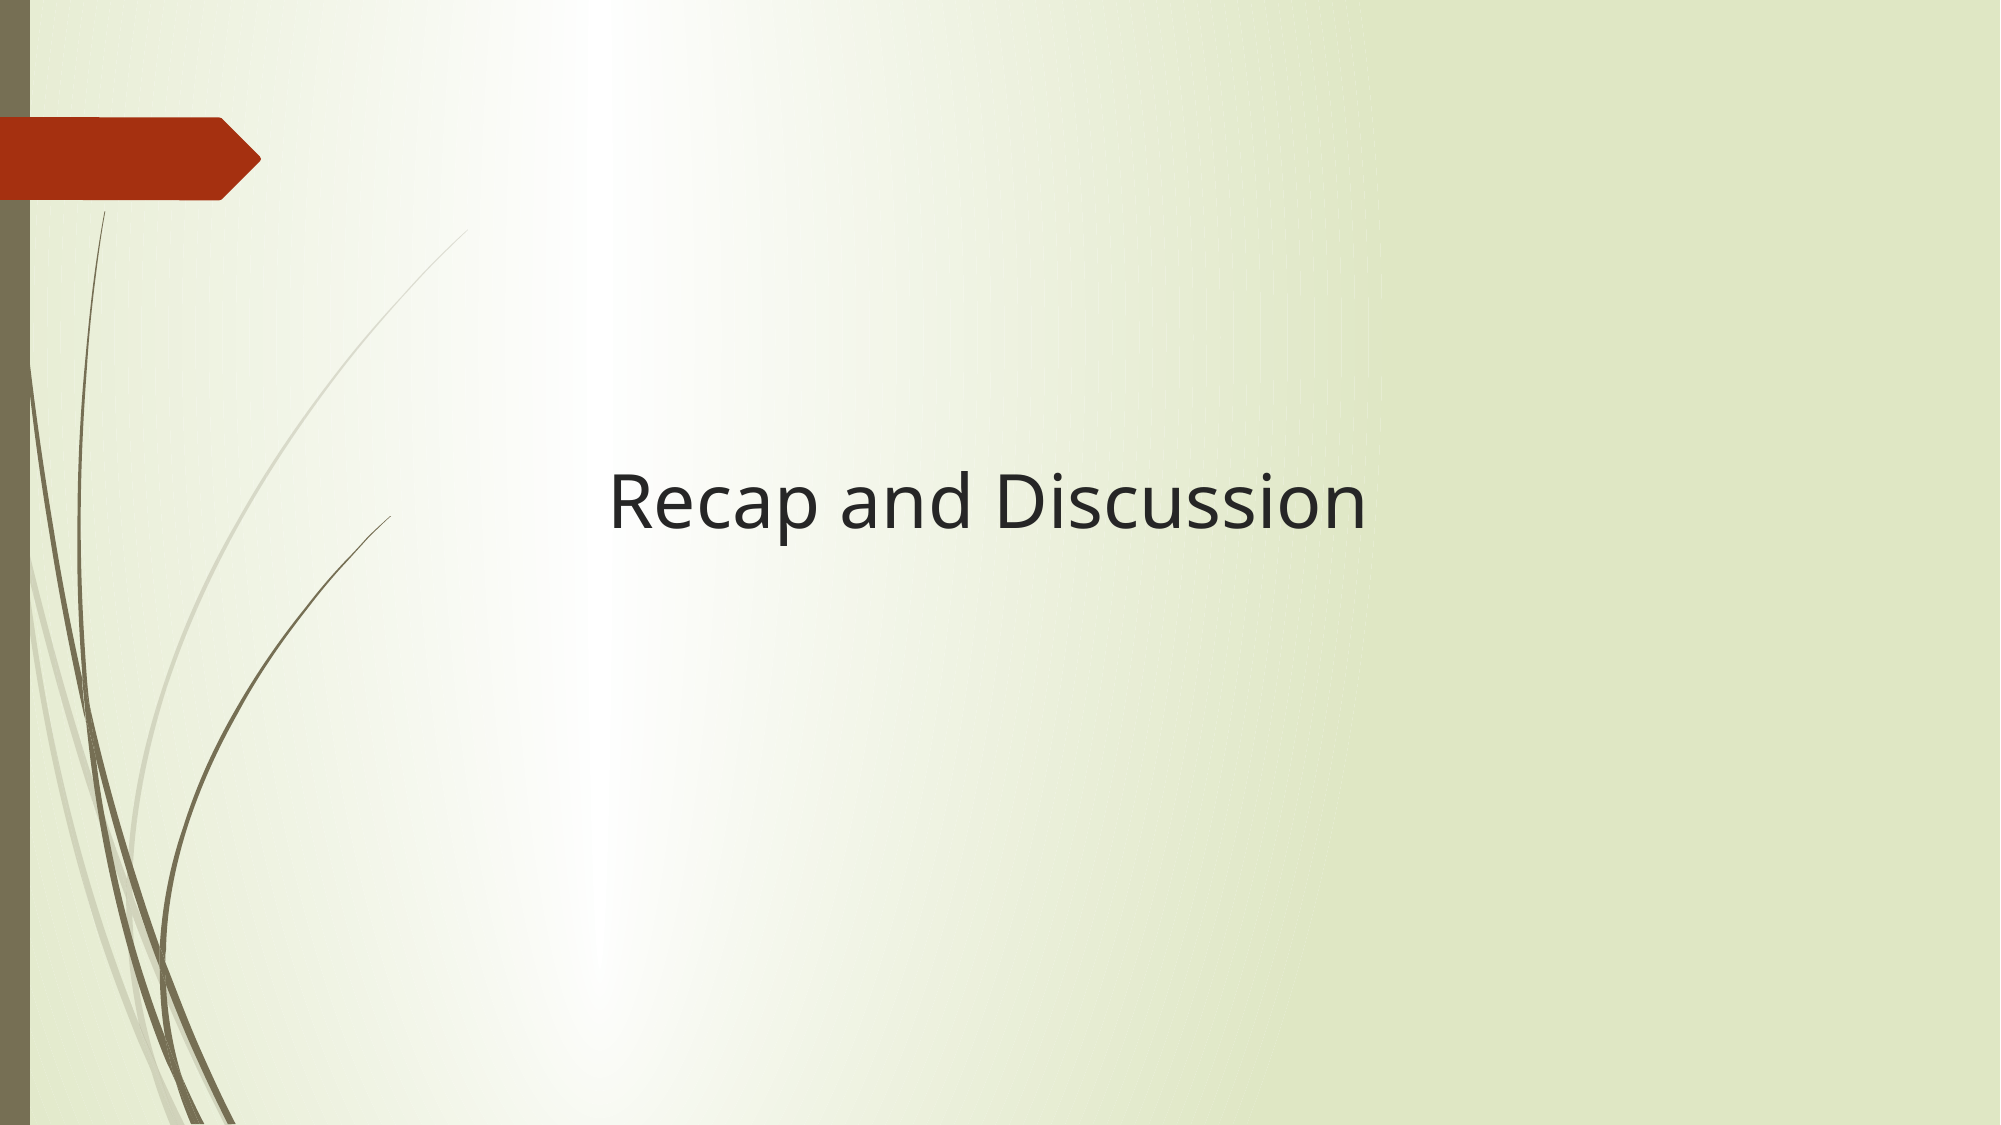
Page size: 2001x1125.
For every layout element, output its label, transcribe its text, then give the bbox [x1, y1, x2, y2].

title Recap and Discussion [592, 445, 2000, 656]
